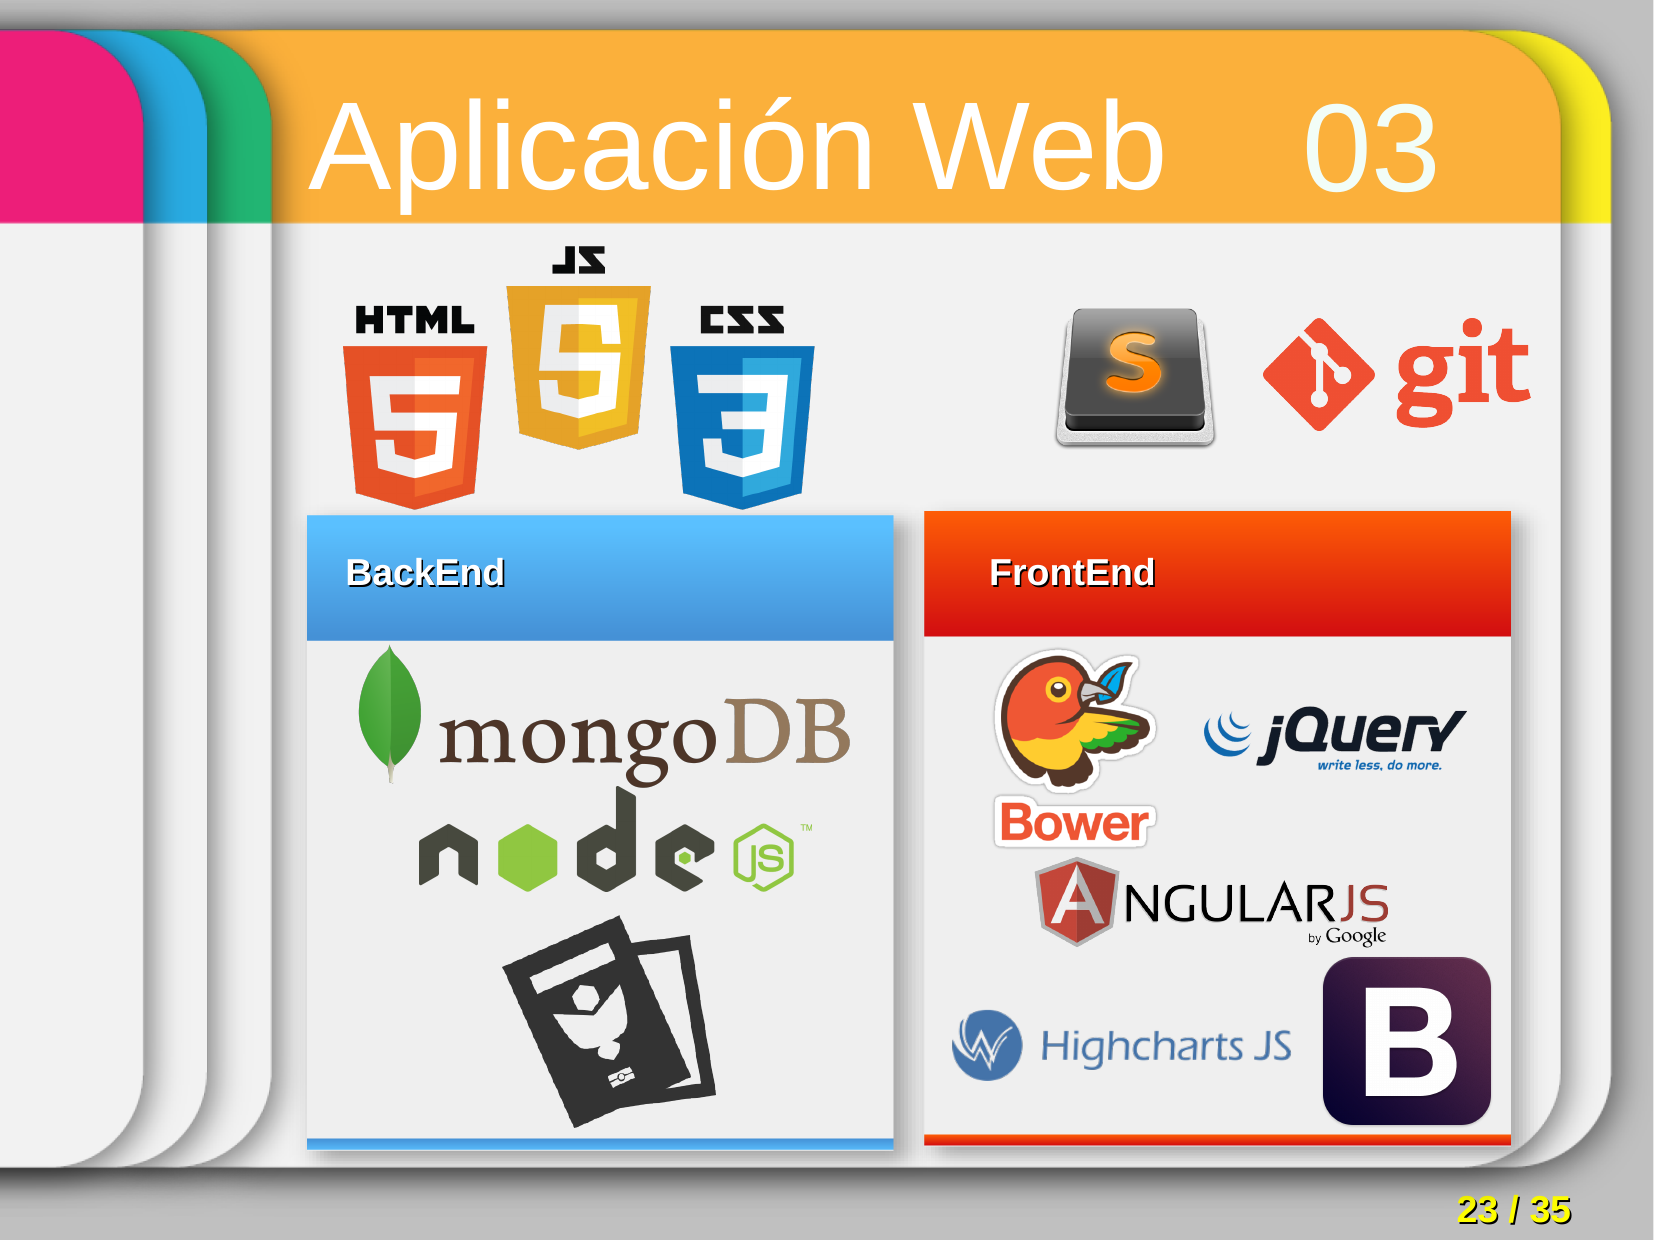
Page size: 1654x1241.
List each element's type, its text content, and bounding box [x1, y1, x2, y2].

text_box 03 [1287, 58, 1463, 225]
title Aplicación Web [177, 59, 1300, 235]
picture [0, 0, 1654, 1241]
text_box BackEnd [330, 544, 615, 603]
text_box FrontEnd [974, 544, 1258, 603]
